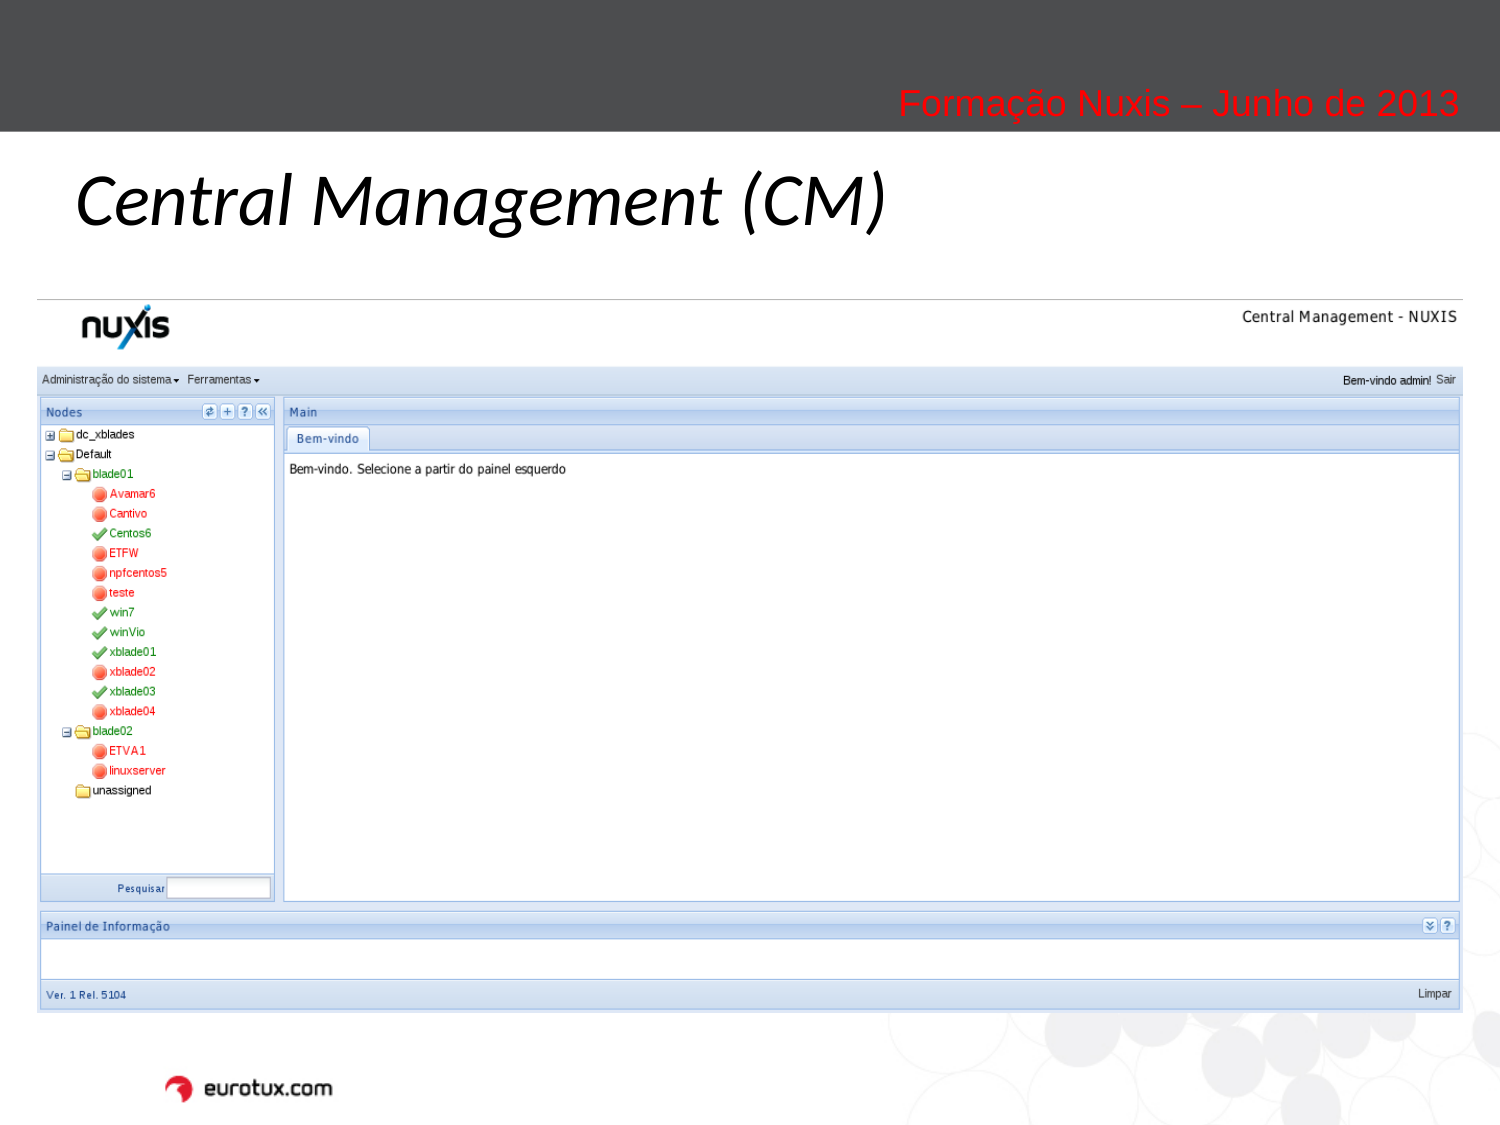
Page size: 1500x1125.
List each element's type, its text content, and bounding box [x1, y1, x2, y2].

title Central Management (CM) [75, 112, 1425, 299]
picture [0, 0, 1500, 1125]
